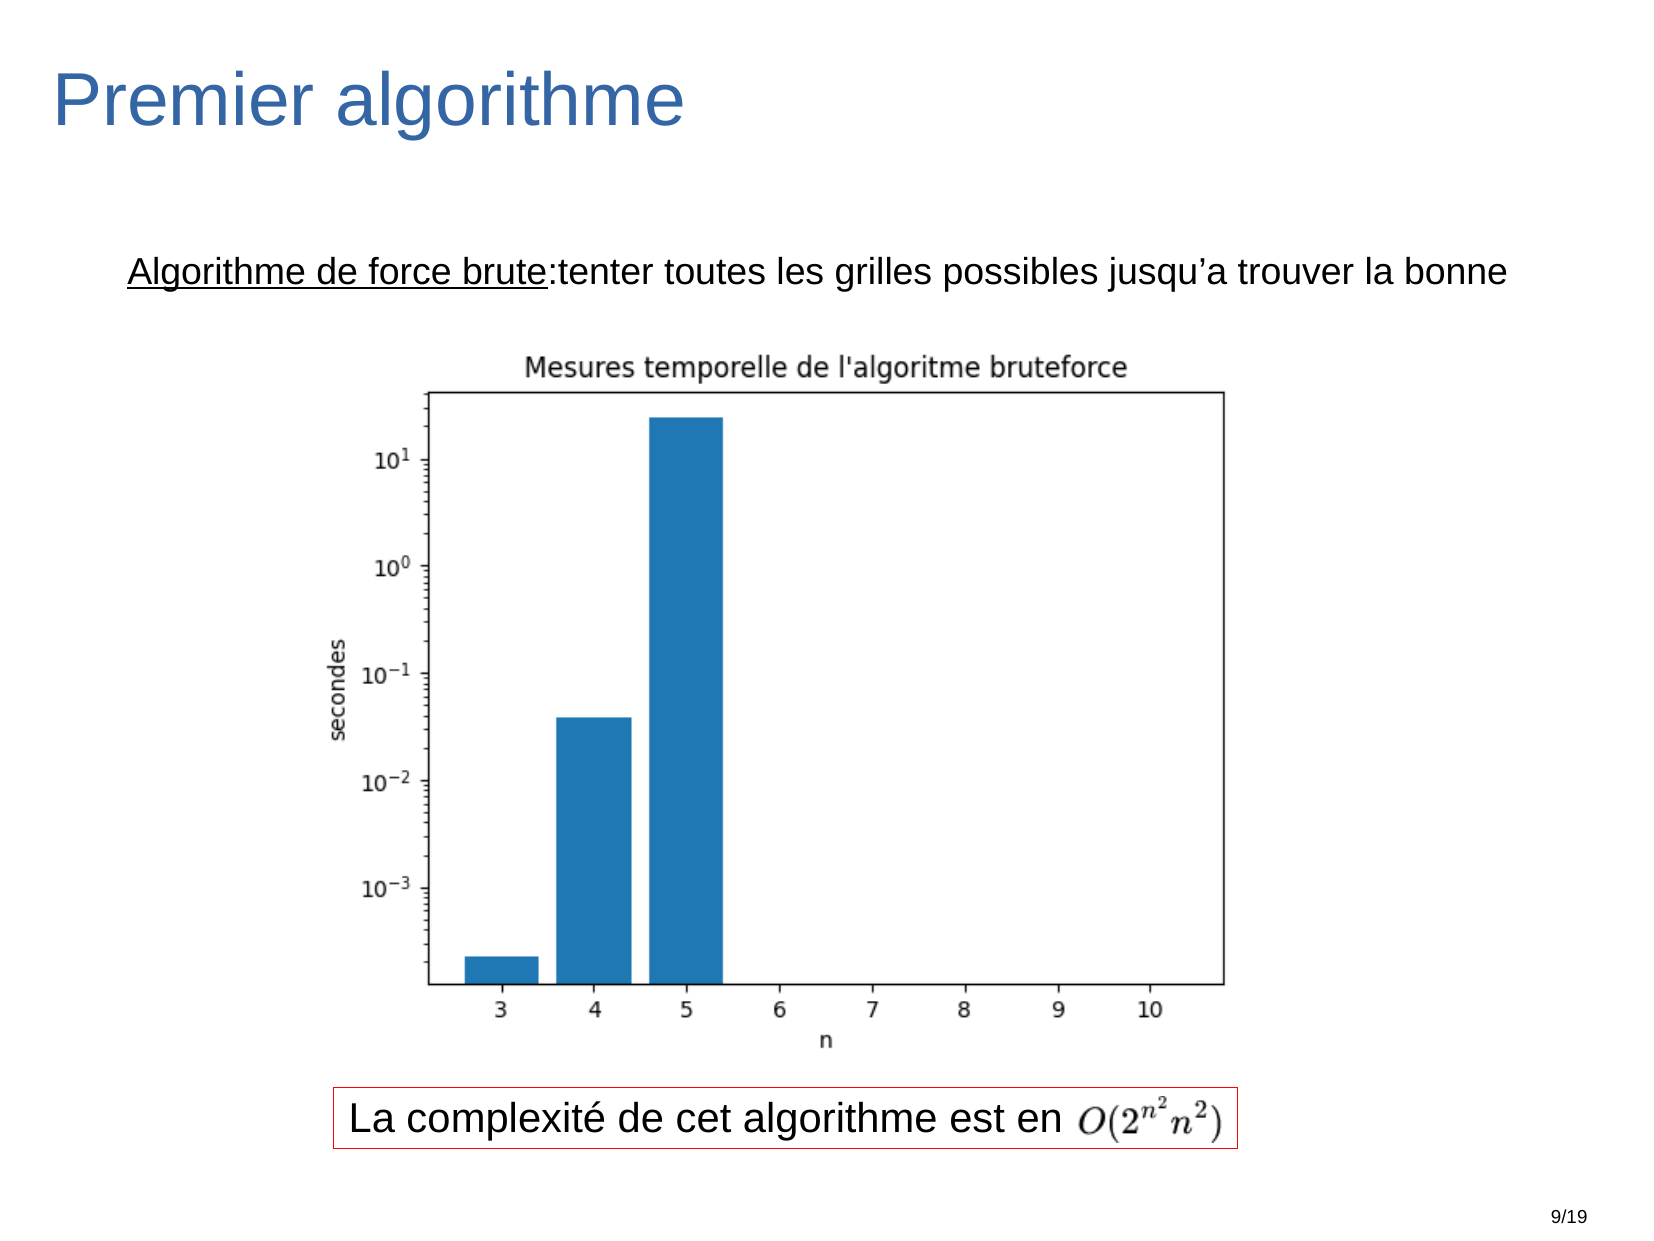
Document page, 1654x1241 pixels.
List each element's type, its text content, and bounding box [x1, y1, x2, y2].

text_box La complexité de cet algorithme est en [333, 1087, 1238, 1149]
text_box Algorithme de force brute:tenter toutes les grilles possibles jusqu’a trouver la bonne [112, 243, 1535, 301]
text_box 9/19 [1536, 1198, 1613, 1235]
text_box Premier algorithme [37, 50, 863, 151]
picture [300, 299, 1326, 1069]
